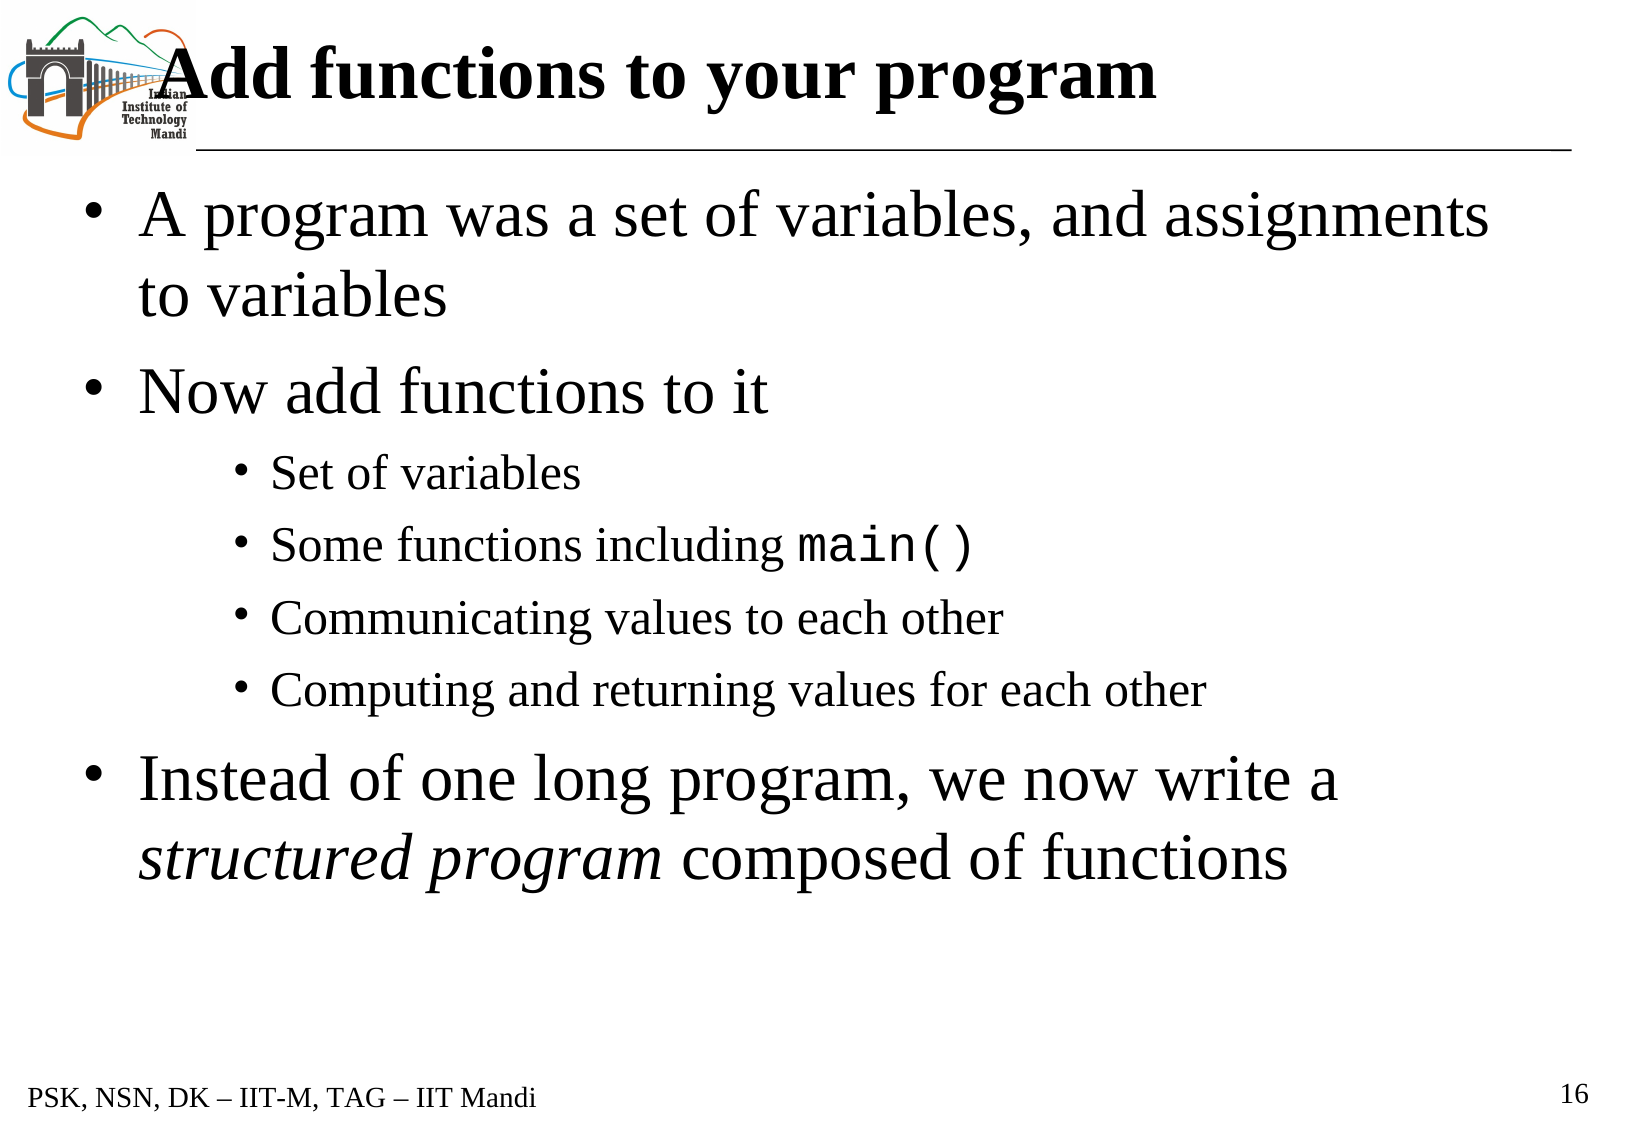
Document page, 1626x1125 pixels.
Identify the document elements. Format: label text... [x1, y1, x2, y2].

list A program was a set of variables, and assignments to variables Now add functions to it Set of variables Some functions including main() Communicating values to each other Computing and returning values for each other Instead of one long program, we now write a structured program composed of functions [67, 162, 1571, 1025]
picture [1, 0, 196, 156]
title Add functions to your program [139, 0, 1581, 138]
